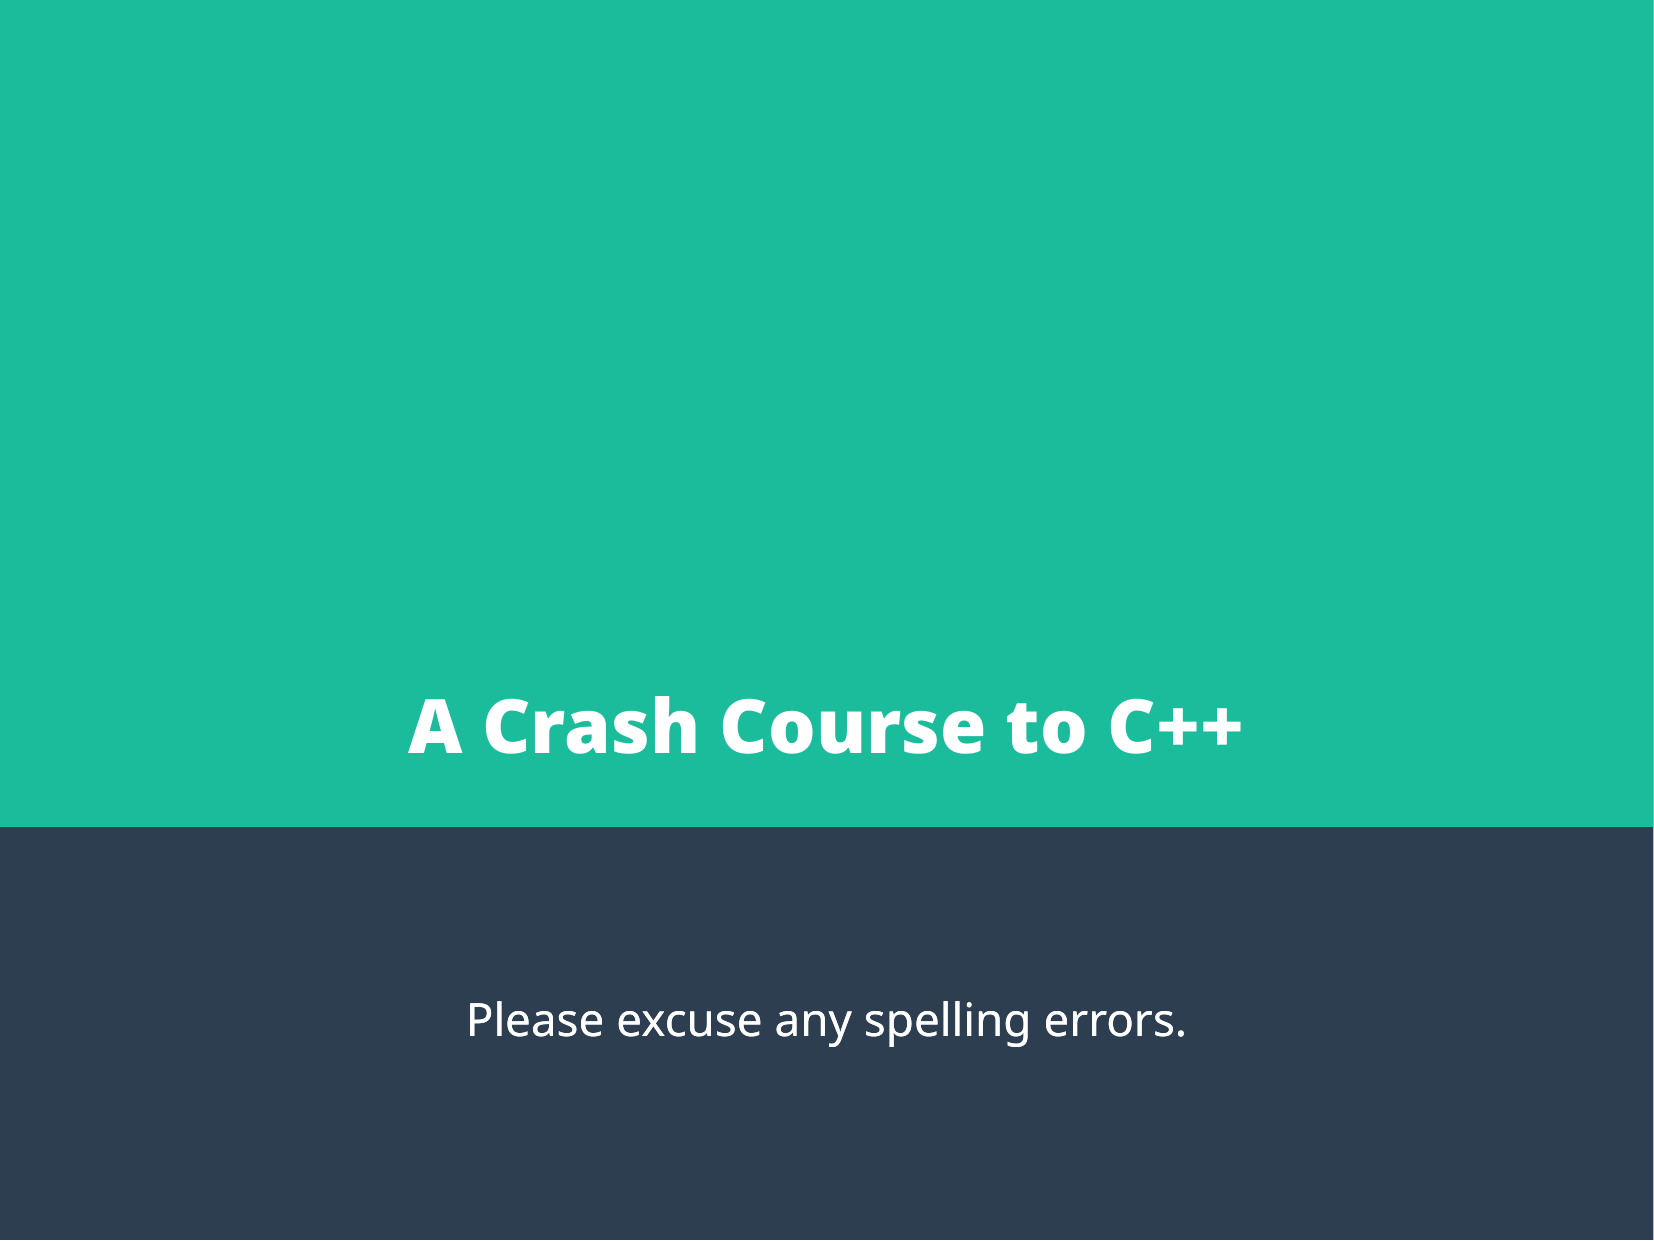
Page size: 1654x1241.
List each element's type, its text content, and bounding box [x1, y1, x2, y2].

text_box Please excuse any spelling errors. [59, 856, 1595, 1182]
title A Crash Course to C++ [59, 620, 1595, 778]
